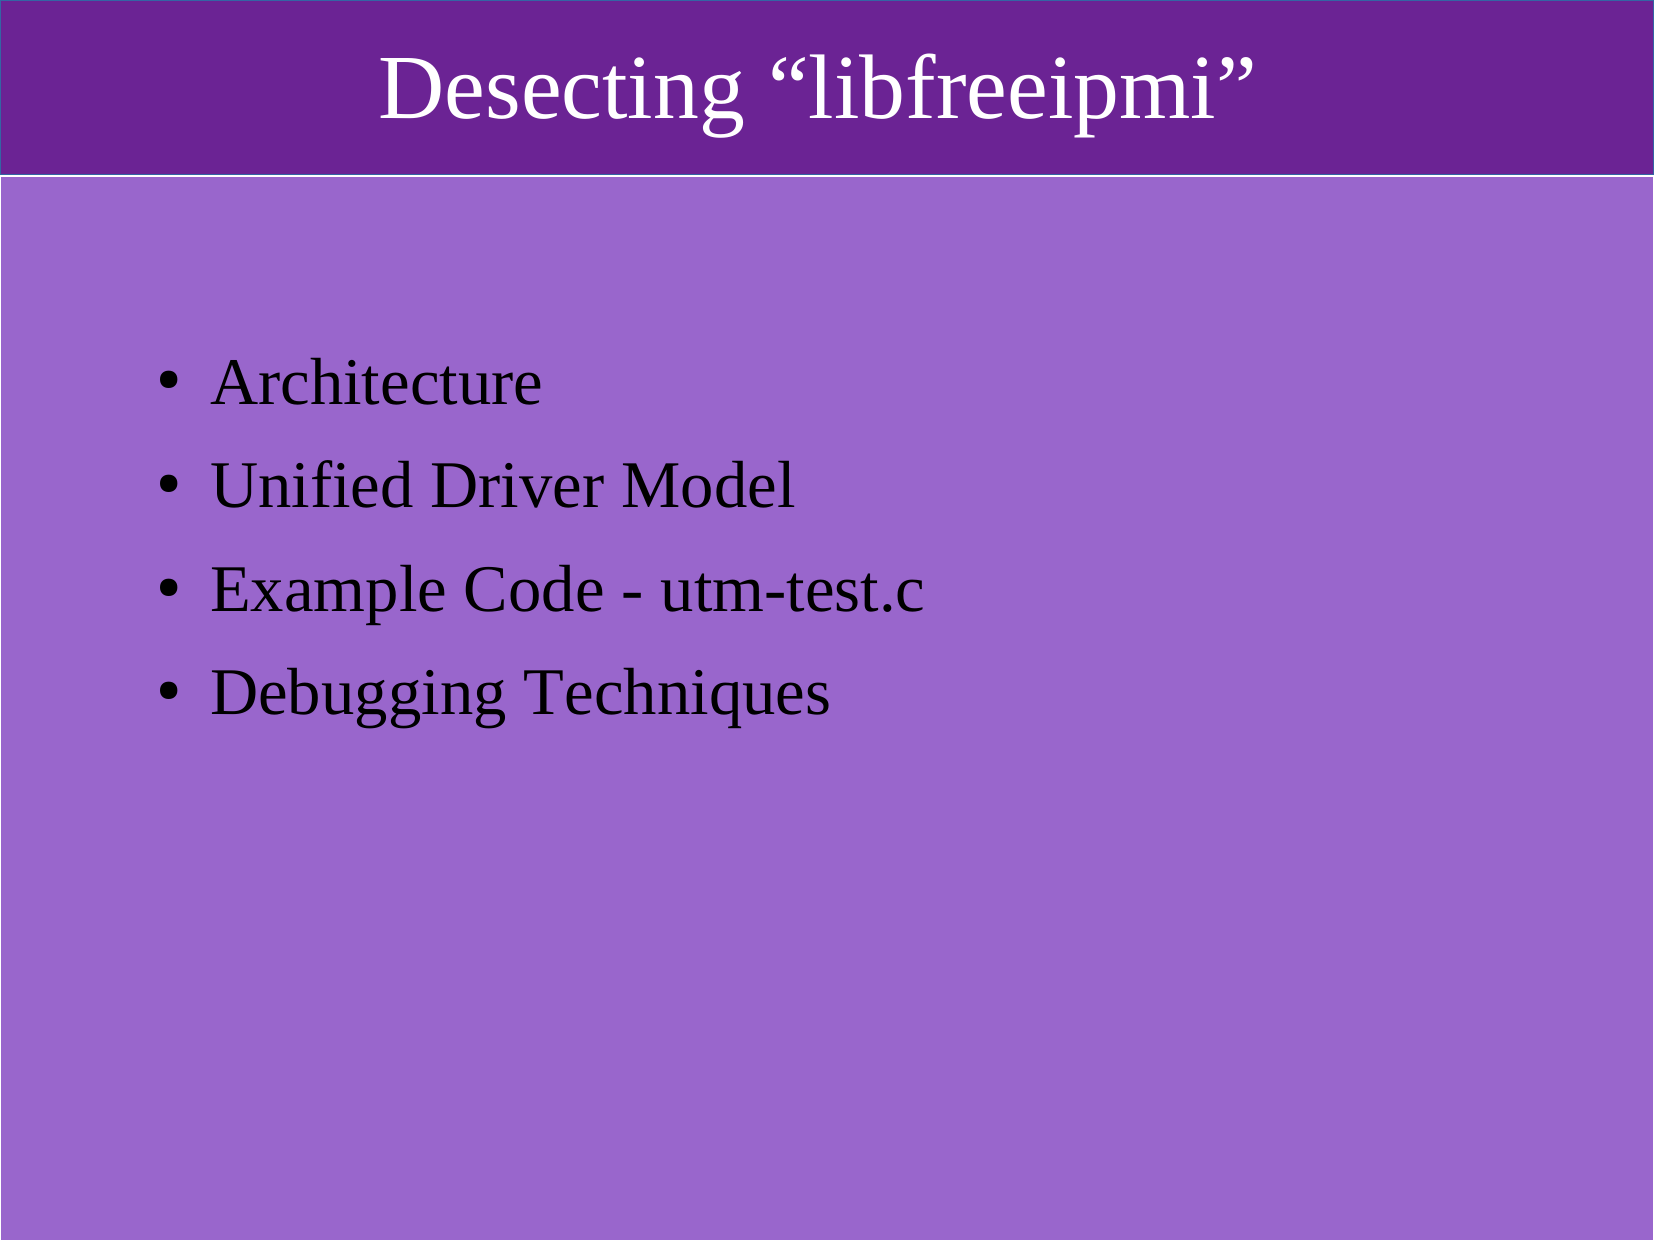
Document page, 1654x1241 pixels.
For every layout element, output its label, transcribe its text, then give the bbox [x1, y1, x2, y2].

list Architecture Unified Driver Model Example Code - utm-test.c Debugging Techniques [121, 344, 1534, 1127]
title Desecting “libfreeipmi” [112, 0, 1525, 175]
